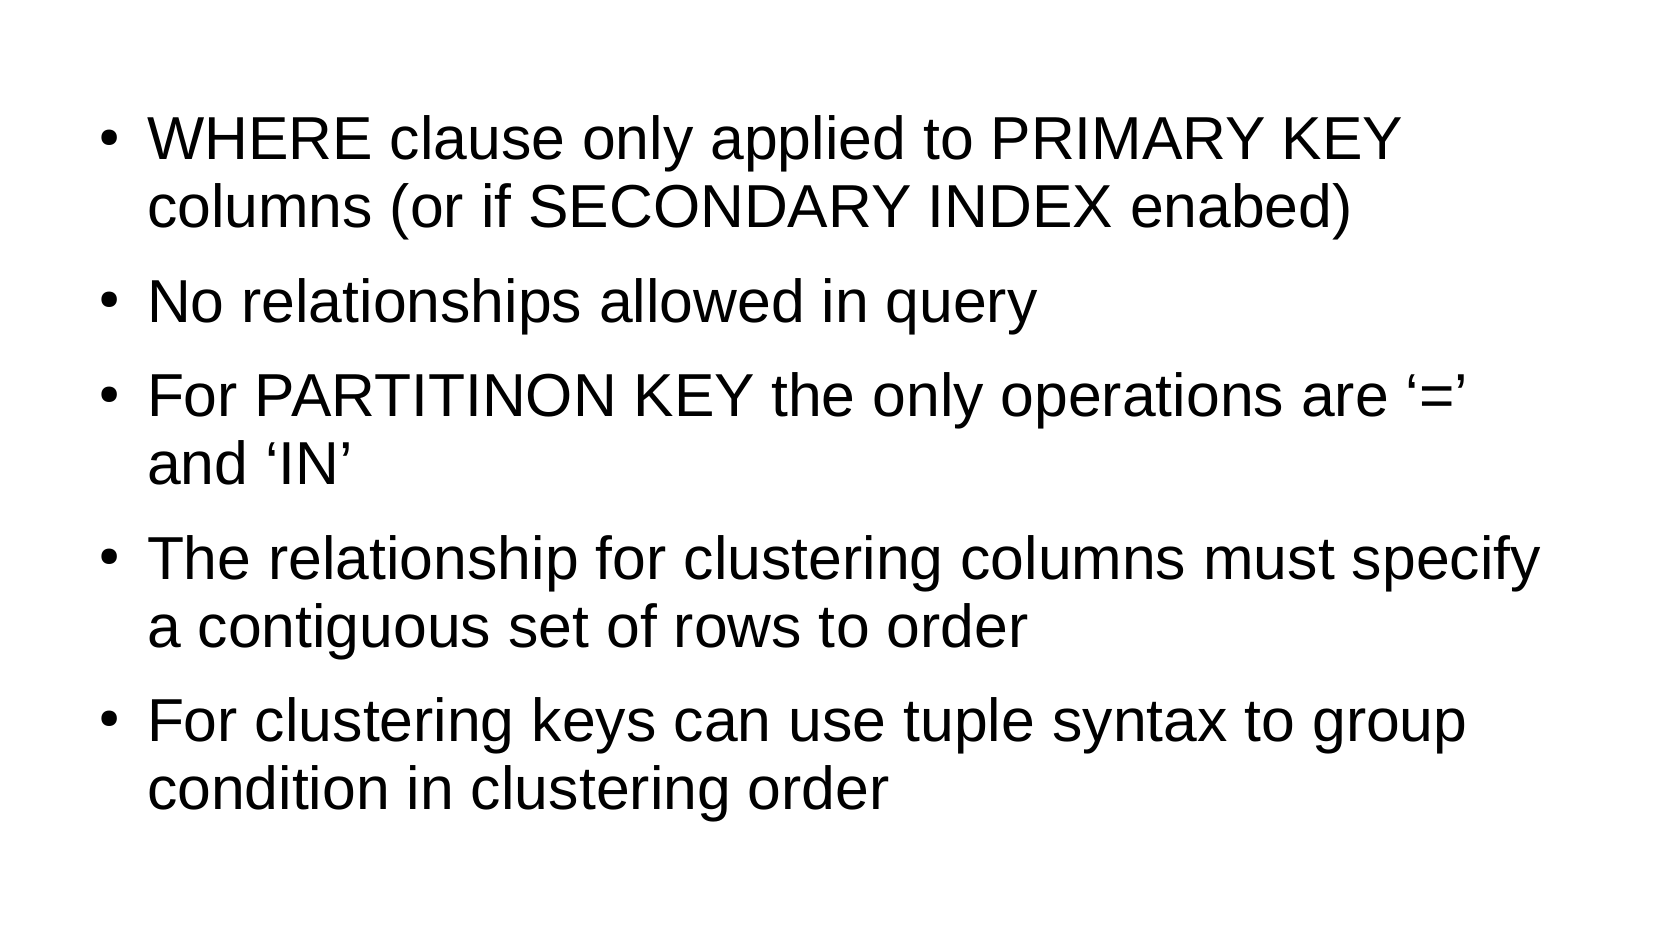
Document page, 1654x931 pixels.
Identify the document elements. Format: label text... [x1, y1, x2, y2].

list WHERE clause only applied to PRIMARY KEY columns (or if SECONDARY INDEX enabed) No relationships allowed in query For PARTITINON KEY the only operations are ‘=’ and ‘IN’ The relationship for clustering columns must specify a contiguous set of rows to order For clustering keys can use tuple syntax to group condition in clustering order [82, 105, 1571, 826]
